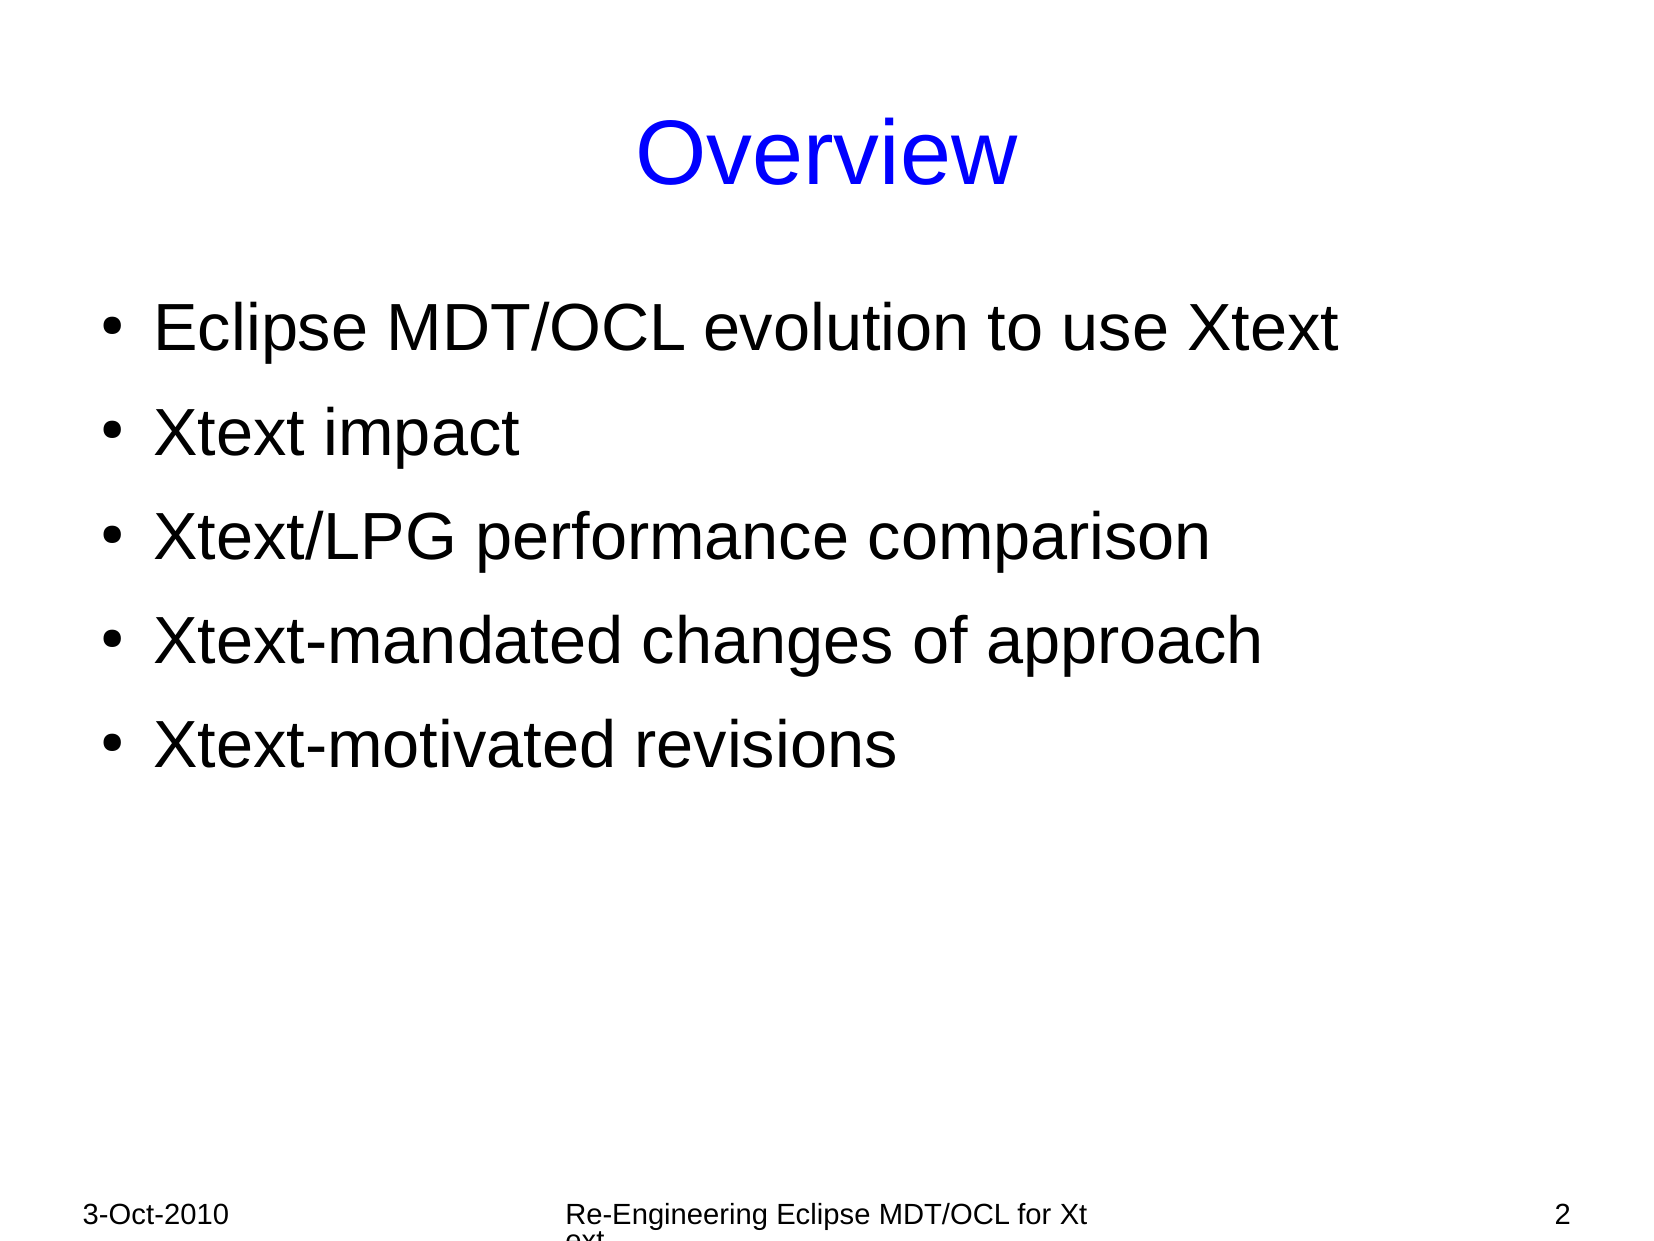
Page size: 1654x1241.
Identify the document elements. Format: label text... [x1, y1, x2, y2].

title Overview [82, 49, 1571, 257]
list Eclipse MDT/OCL evolution to use Xtext Xtext impact Xtext/LPG performance comparison Xtext-mandated changes of approach Xtext-motivated revisions [82, 290, 1571, 1109]
